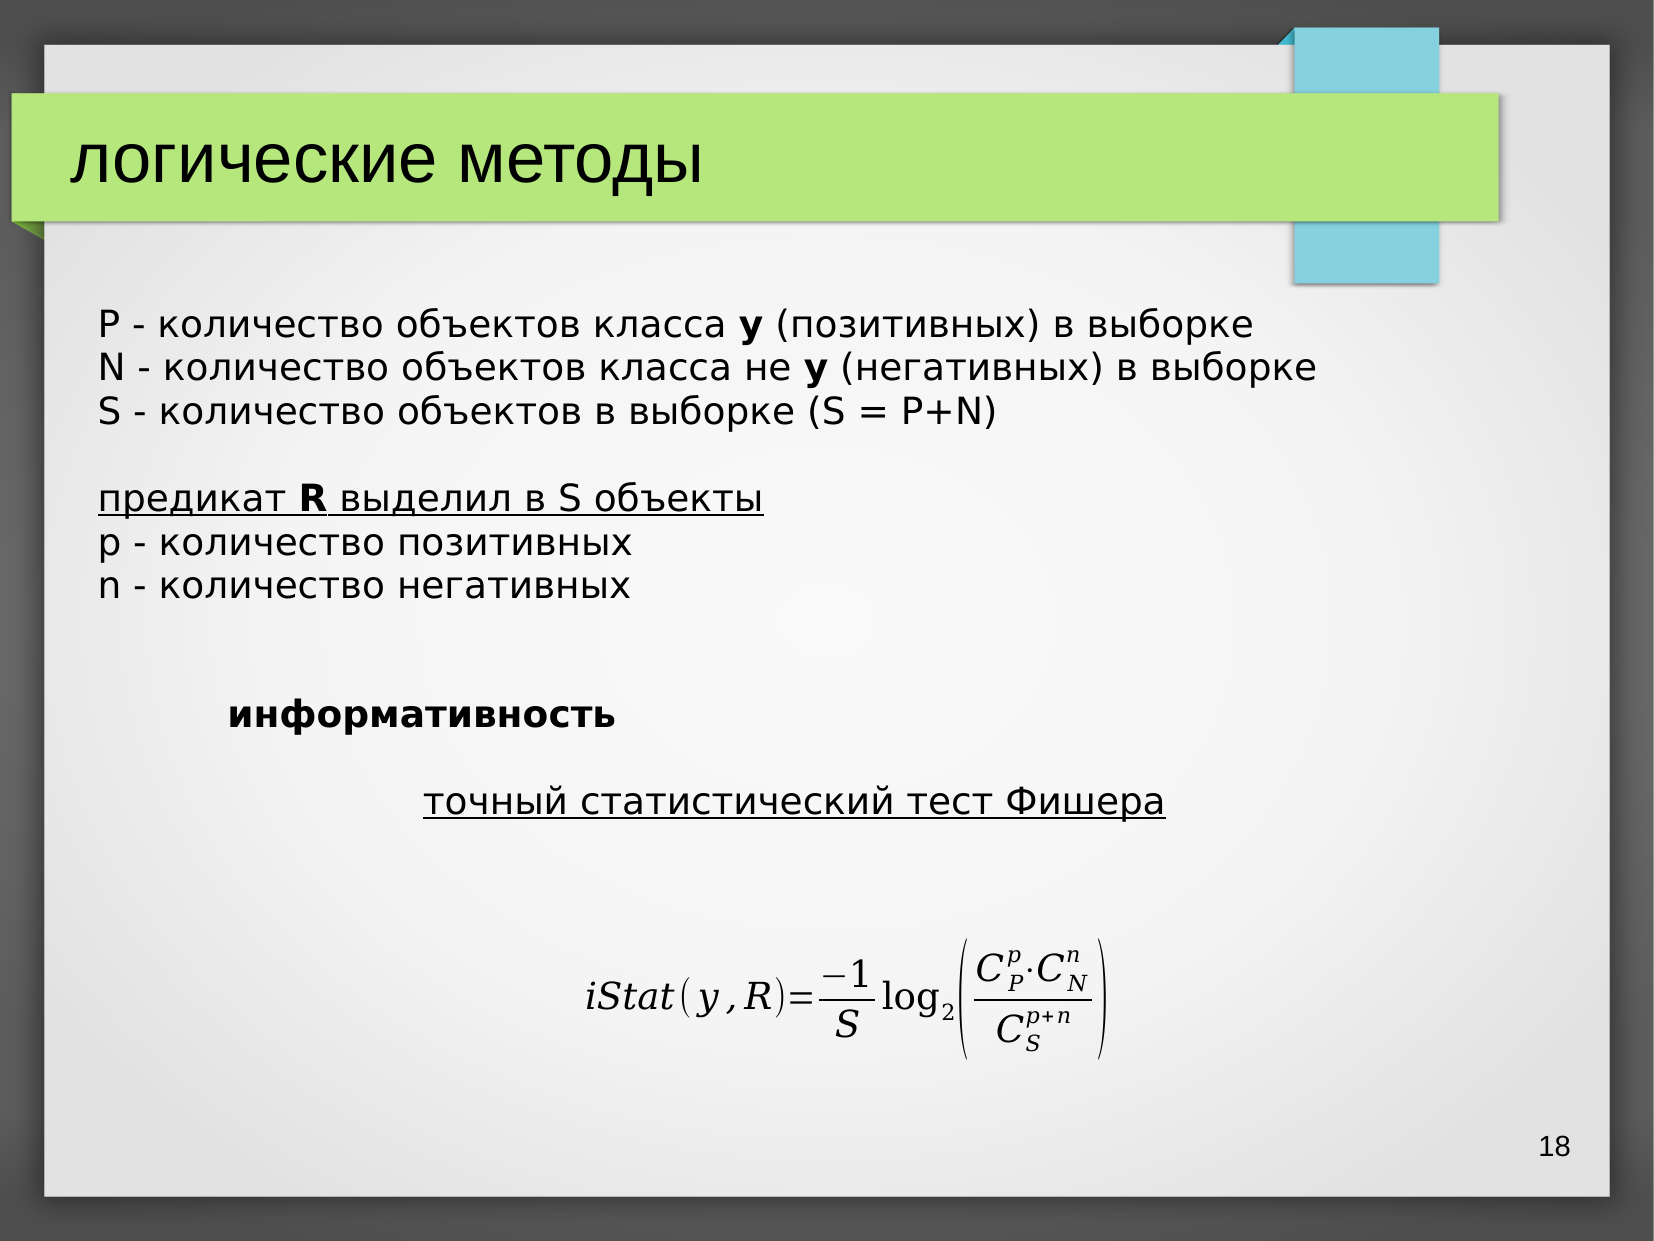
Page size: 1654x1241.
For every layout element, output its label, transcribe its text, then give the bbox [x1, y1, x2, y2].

text_box P - количество объектов класса y (позитивных) в выборке N - количество объектов класса не y (негативных) в выборке S - количество объектов в выборке (S = P+N) предикат R выделил в S объекты p - количество позитивных n - количество негативных [82, 295, 1406, 659]
text_box информативность точный статистический тест Фишера [212, 685, 1182, 837]
picture [0, 0, 1654, 1241]
title логические методы [70, 118, 1205, 199]
chart [578, 936, 1115, 1063]
